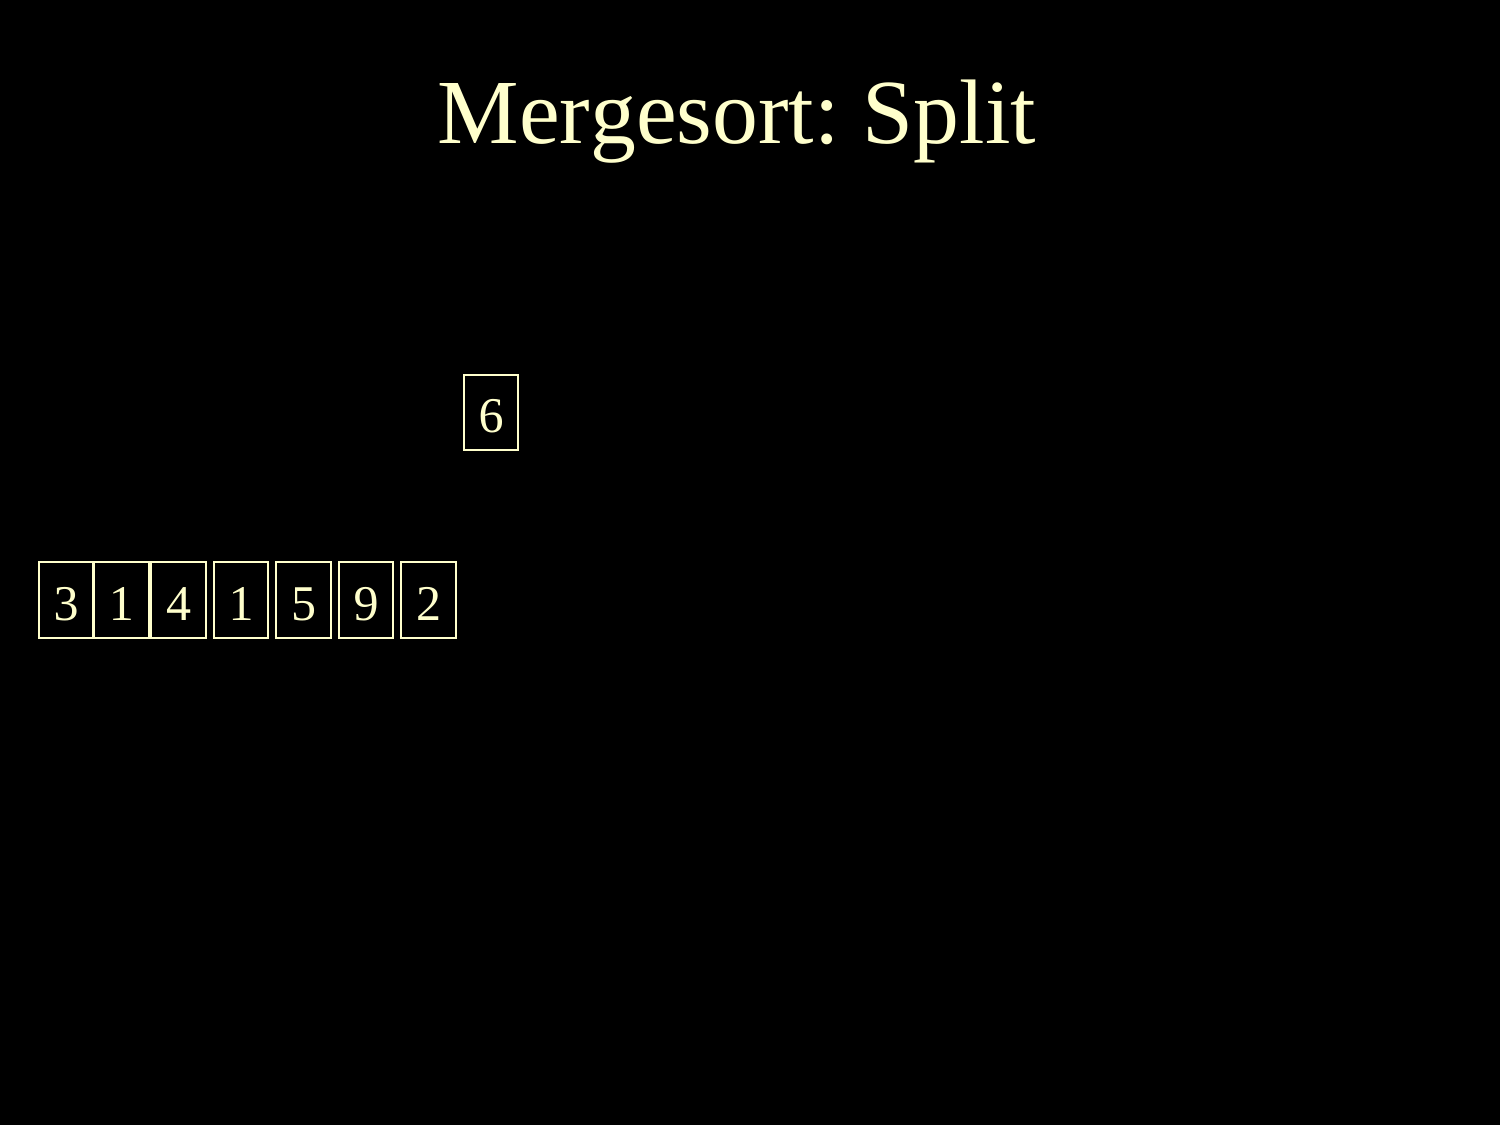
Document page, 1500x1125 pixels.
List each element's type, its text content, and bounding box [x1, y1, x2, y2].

title Mergesort: Split [8, 50, 1467, 176]
text_box 2 [401, 562, 456, 638]
text_box 3 [38, 562, 93, 638]
text_box 4 [151, 562, 206, 638]
text_box 6 [463, 374, 519, 451]
text_box 5 [276, 562, 331, 638]
text_box 9 [338, 562, 394, 638]
text_box 1 [213, 562, 269, 638]
text_box 1 [93, 562, 149, 638]
